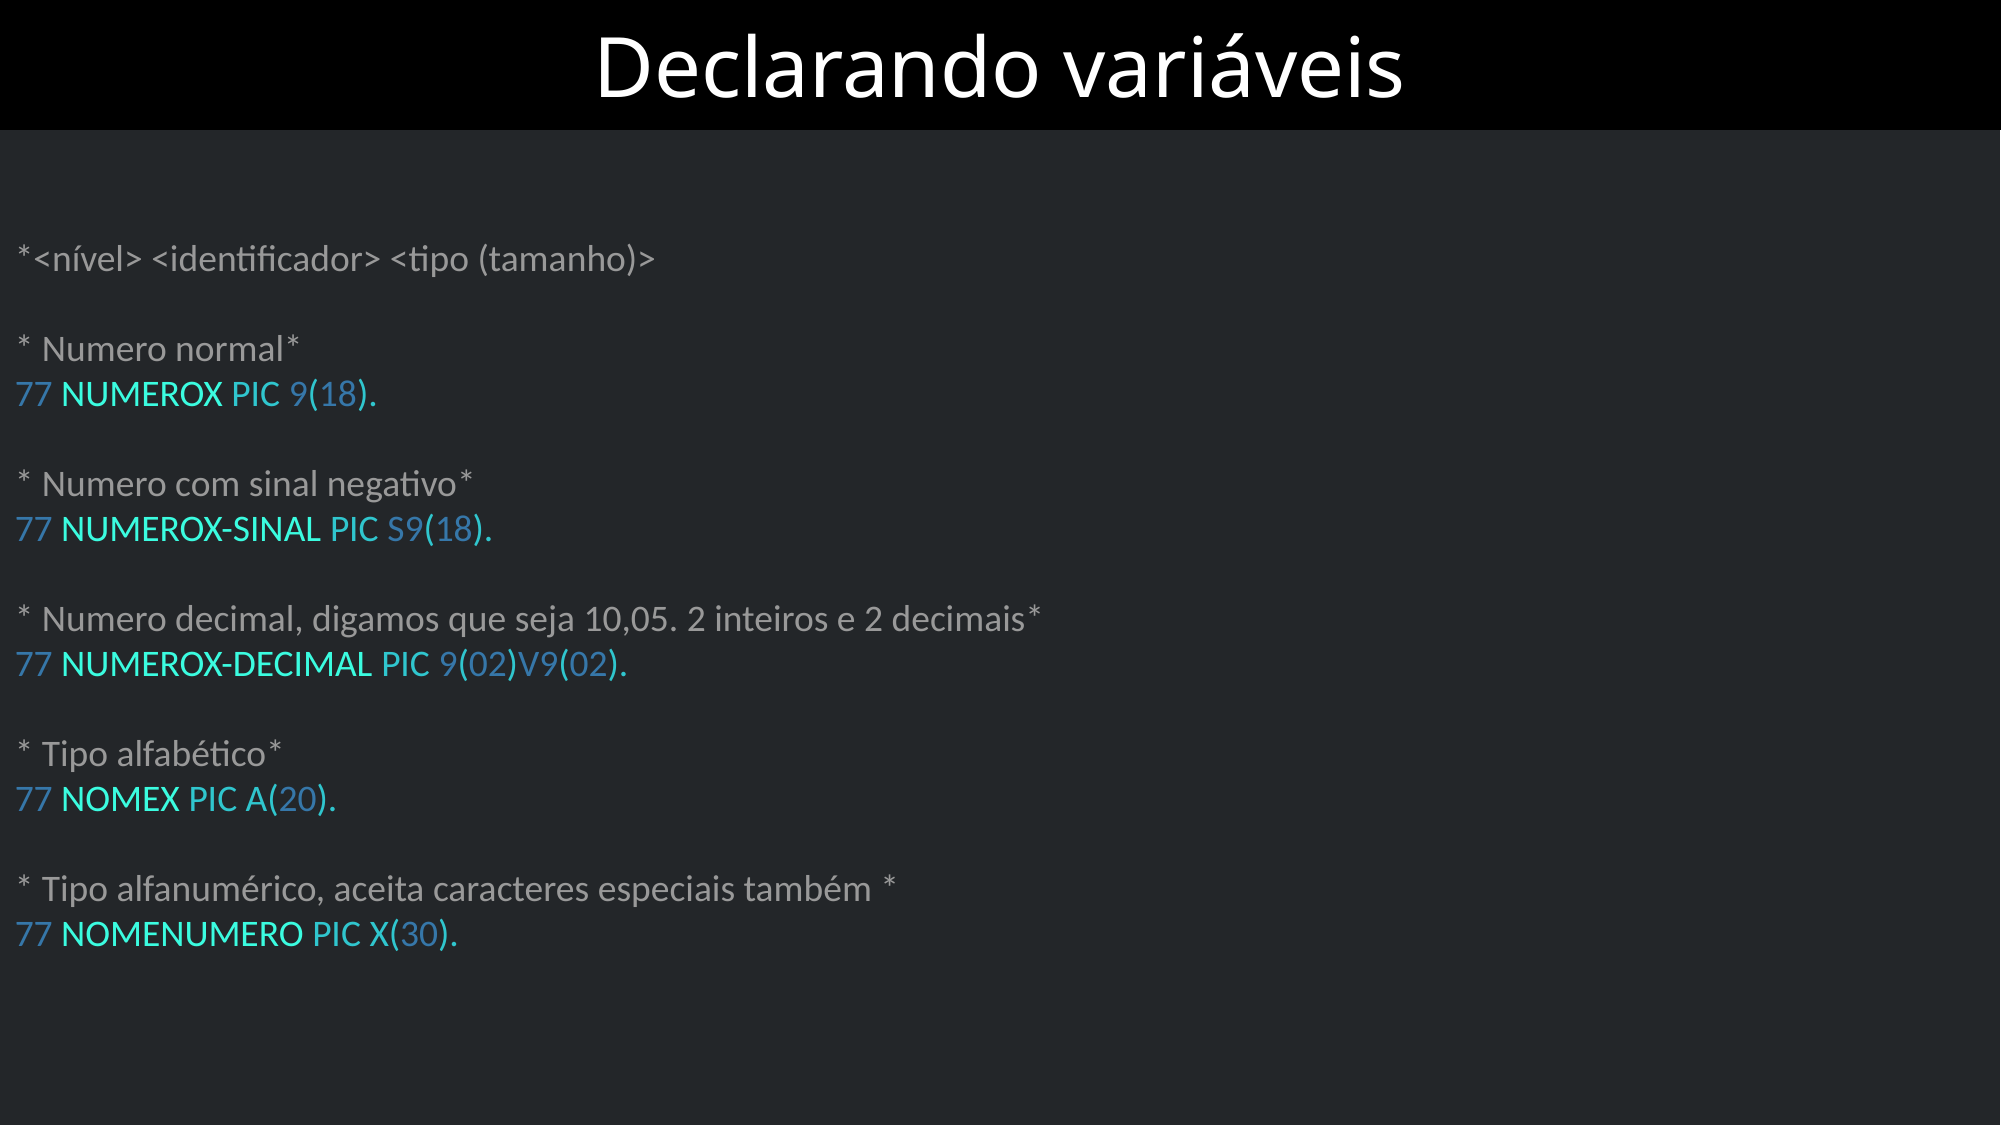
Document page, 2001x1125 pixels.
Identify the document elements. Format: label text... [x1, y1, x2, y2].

text_box Declarando variáveis [0, 0, 2001, 130]
text_box *<nível> <identificador> <tipo (tamanho)> * Numero normal* 77 NUMEROX PIC 9(18). * Numero com sinal negativo* 77 NUMEROX-SINAL PIC S9(18). * Numero decimal, digamos que seja 10,05. 2 inteiros e 2 decimais* 77 NUMEROX-DECIMAL PIC 9(02)V9(02). * Tipo alfabético* 77 NOMEX PIC A(20). * Tipo alfanumérico, aceita caracteres especiais também * 77 NOMENUMERO PIC X(30). [0, 226, 2001, 962]
